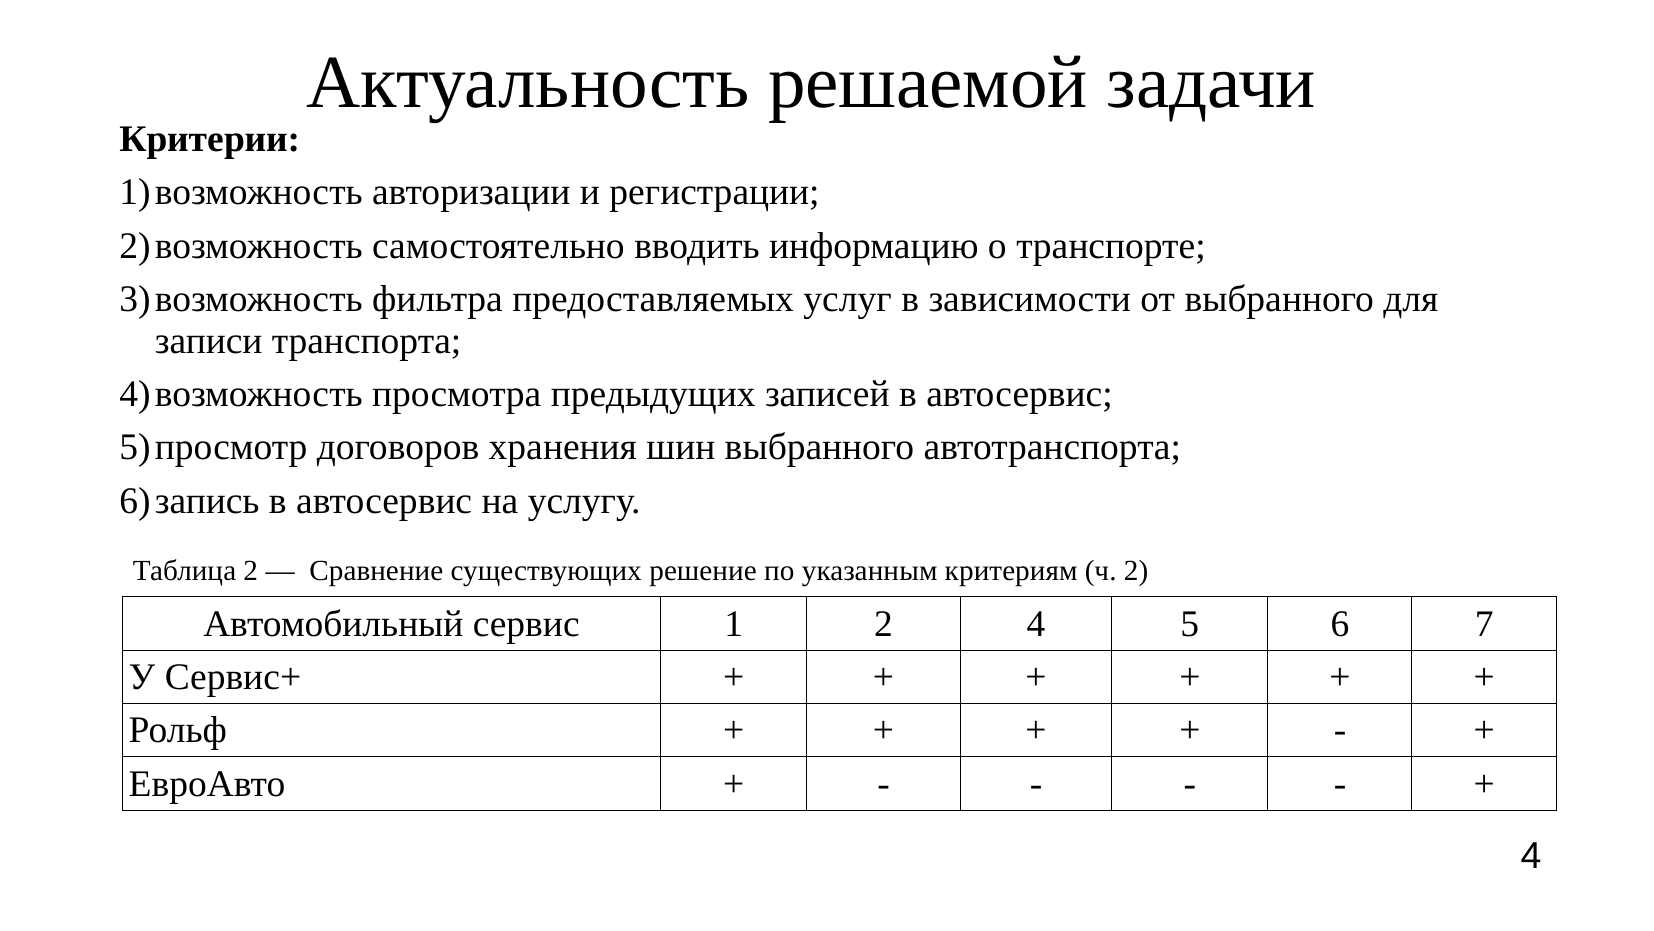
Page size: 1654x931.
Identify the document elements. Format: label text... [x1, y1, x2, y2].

table_cell + [807, 651, 960, 703]
table_cell + [1412, 651, 1556, 703]
table_header 6 [1268, 607, 1411, 650]
table_cell - [1112, 757, 1267, 810]
table_header 7 [1412, 597, 1556, 650]
table_header 1 [661, 607, 806, 650]
table_cell - [961, 757, 1111, 810]
table_cell + [1268, 651, 1411, 703]
table_cell Рольф [123, 704, 660, 756]
table_header 2 [807, 607, 960, 650]
title Актуальность решаемой задачи [29, 16, 1595, 148]
table_cell - [1268, 704, 1411, 756]
text_box Таблица 2 — Сравнение существующих решение по указанным критериям (ч. 2) [118, 547, 1536, 607]
table_cell + [661, 704, 806, 756]
table_cell + [1112, 651, 1267, 703]
table_cell + [1412, 757, 1556, 810]
table_cell + [961, 651, 1111, 703]
table_cell + [807, 704, 960, 756]
table_cell У Сервис+ [123, 651, 660, 703]
table_cell + [1412, 704, 1556, 756]
table_cell - [807, 757, 960, 810]
table_cell ЕвроАвто [123, 757, 660, 810]
table_header 4 [961, 607, 1111, 650]
table_cell + [961, 704, 1111, 756]
table_cell + [1112, 704, 1267, 756]
table_header 5 [1112, 607, 1267, 650]
text_box Критерии: возможность авторизации и регистрации; возможность самостоятельно вводить информацию о транспорте; возможность фильтра предоставляемых услуг в зависимости от выбранного для записи транспорта; возможность просмотра предыдущих записей в автосервис; просмотр договоров хранения шин выбранного автотранспорта; запись в автосервис на услугу. [119, 118, 1536, 522]
table_cell + [661, 651, 806, 703]
text_box <number> [1505, 826, 1654, 897]
table_header Автомобильный сервис [123, 607, 660, 650]
table_cell + [661, 757, 806, 810]
table_cell - [1268, 757, 1411, 810]
